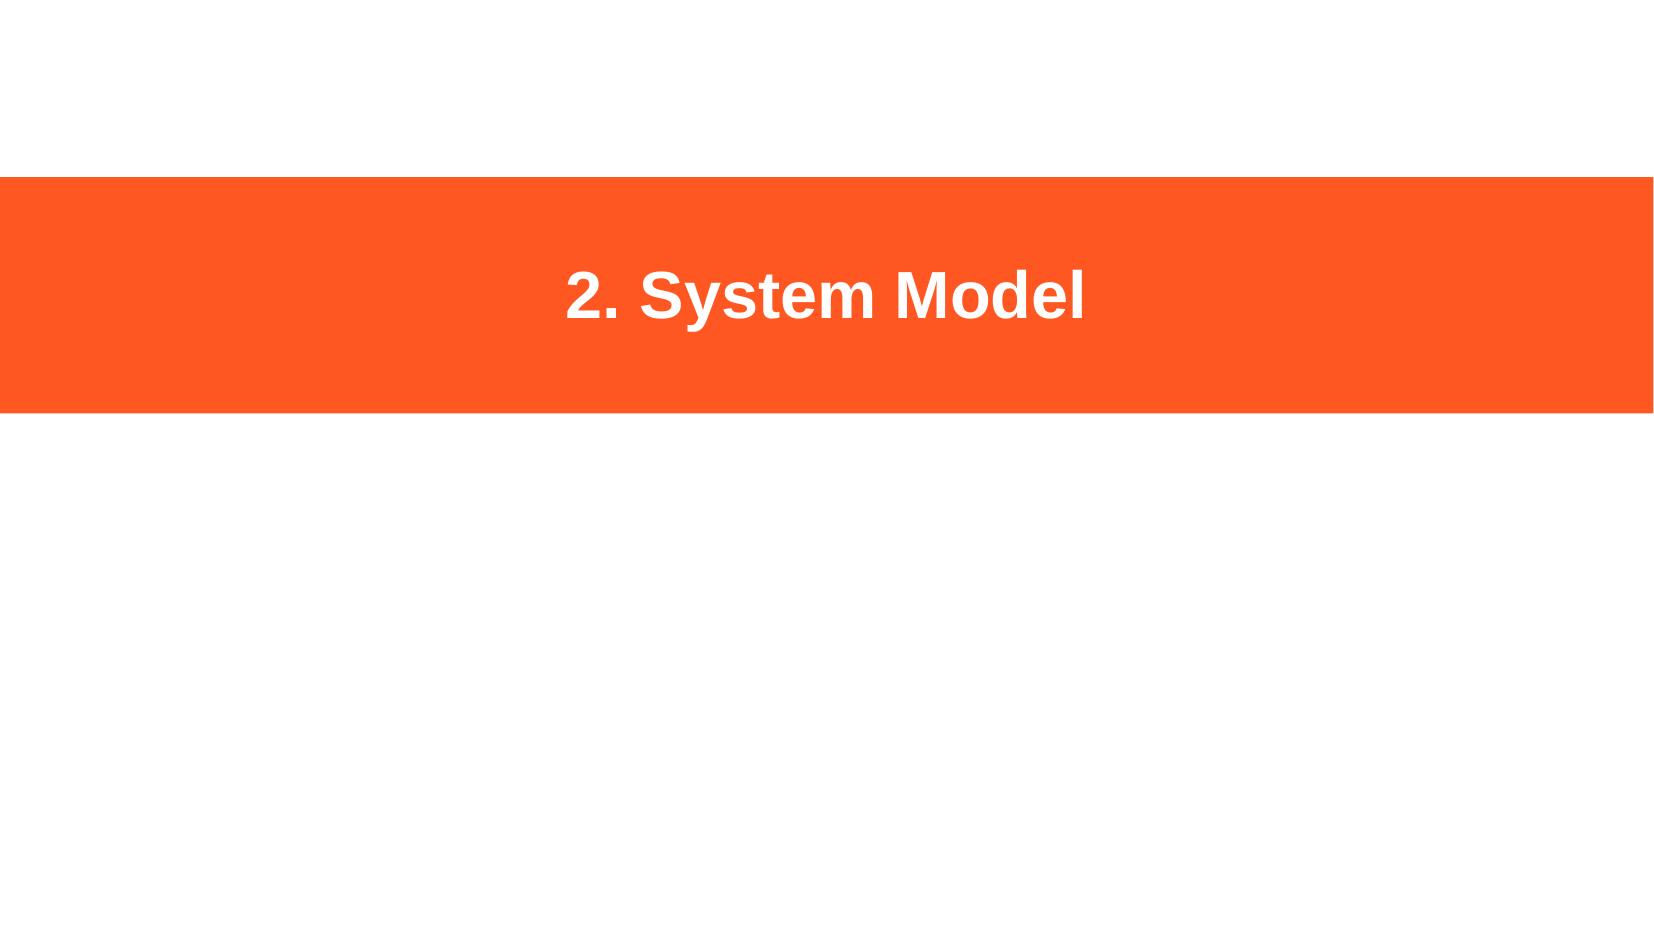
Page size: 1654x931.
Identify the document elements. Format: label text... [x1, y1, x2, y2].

title 2. System Model [0, 177, 1654, 414]
